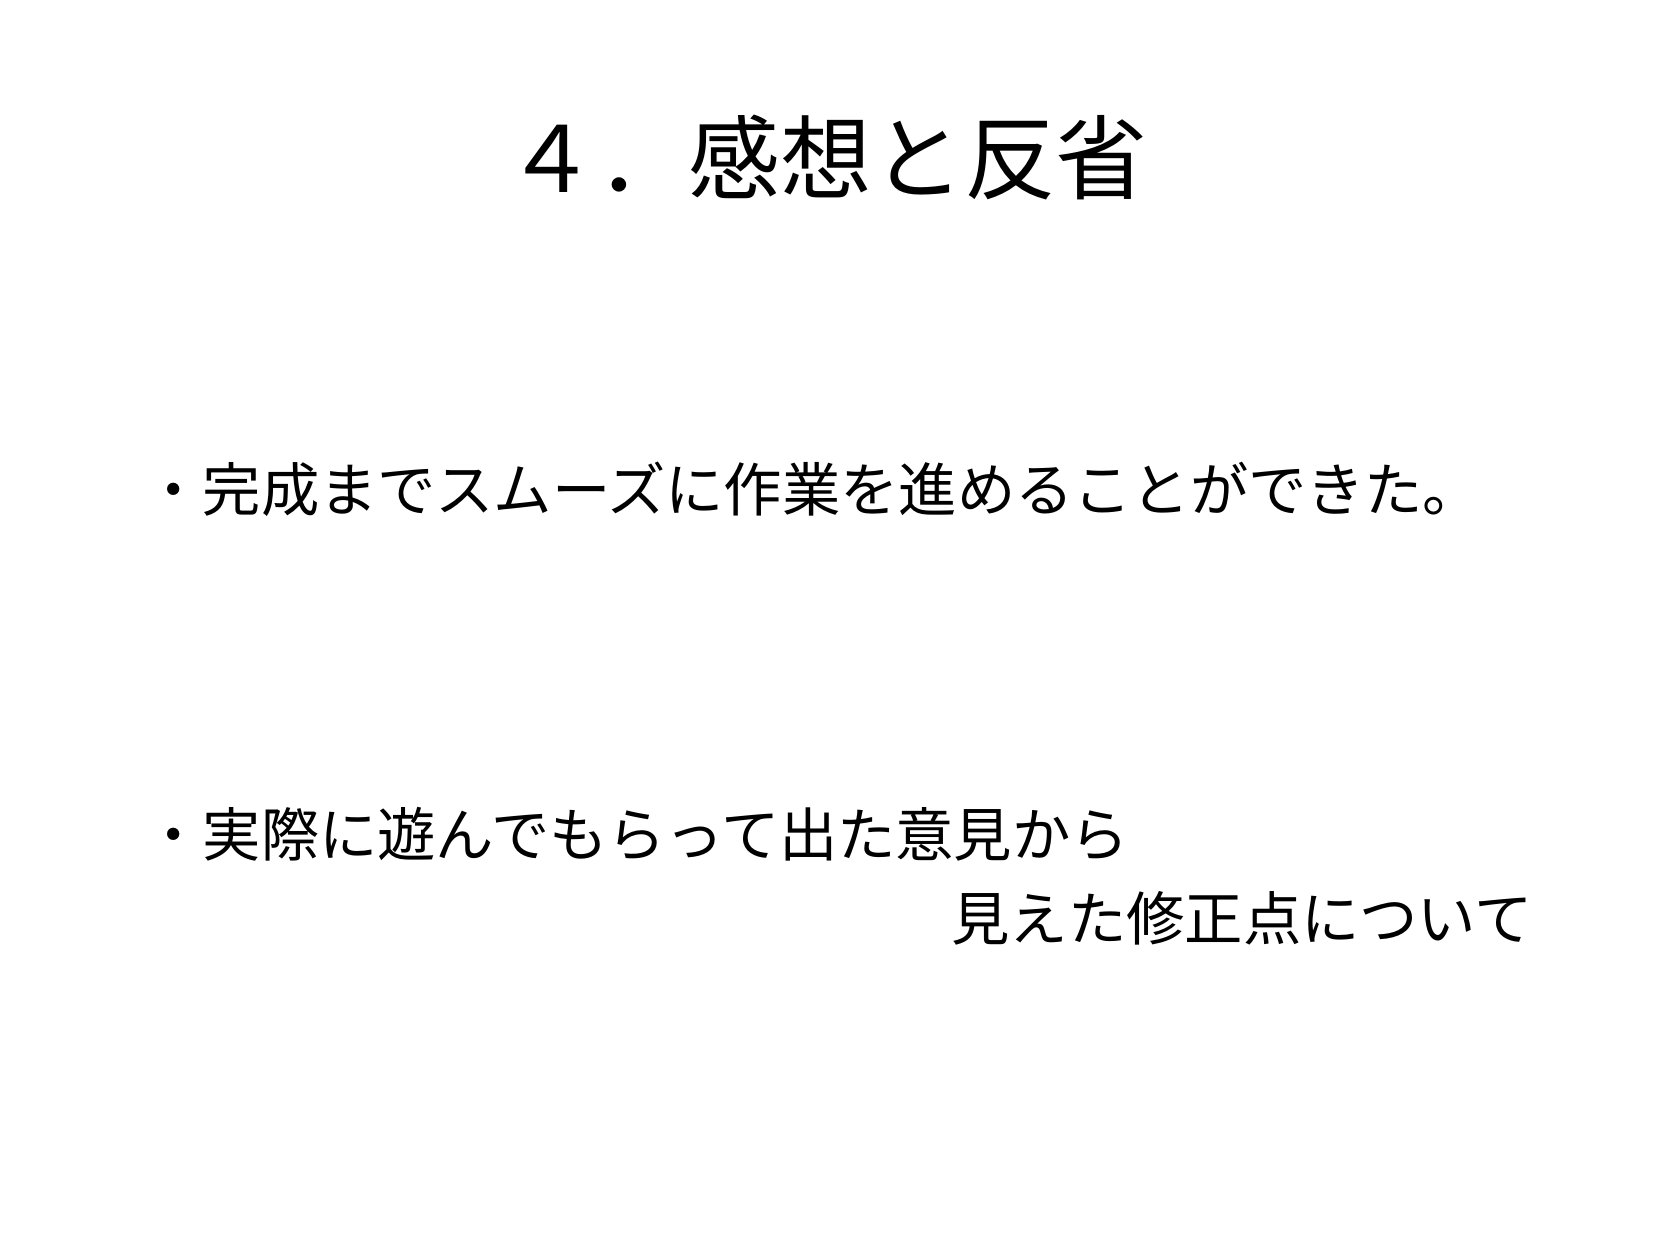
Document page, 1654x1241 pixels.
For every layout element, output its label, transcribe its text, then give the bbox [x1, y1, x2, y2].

title ４．感想と反省 [82, 49, 1571, 257]
text_box ・完成までスムーズに作業を進めることができた。 ・実際に遊んでもらって出た意見から 見えた修正点について [129, 437, 1548, 898]
